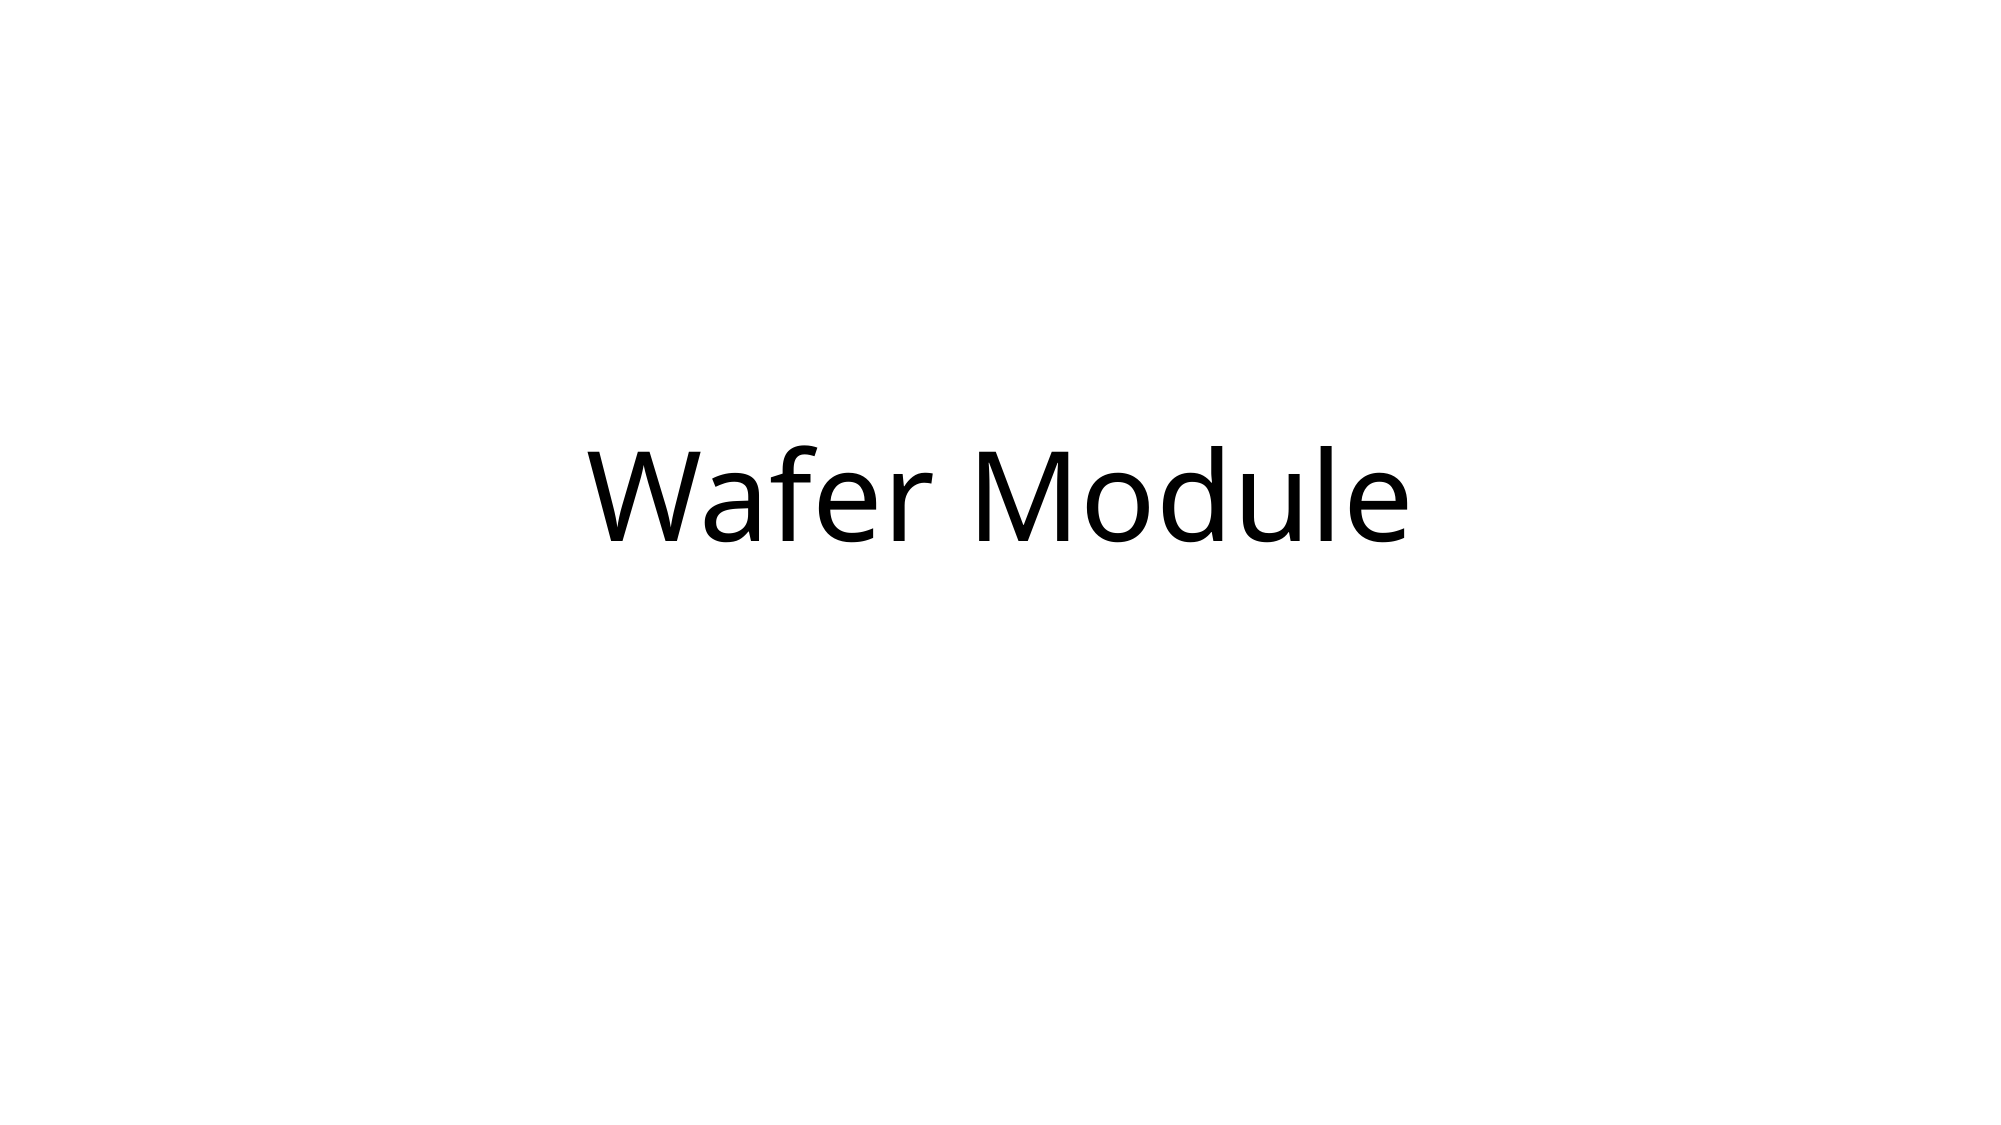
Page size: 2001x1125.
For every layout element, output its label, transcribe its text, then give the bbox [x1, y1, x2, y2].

title Wafer Module [249, 184, 1750, 576]
